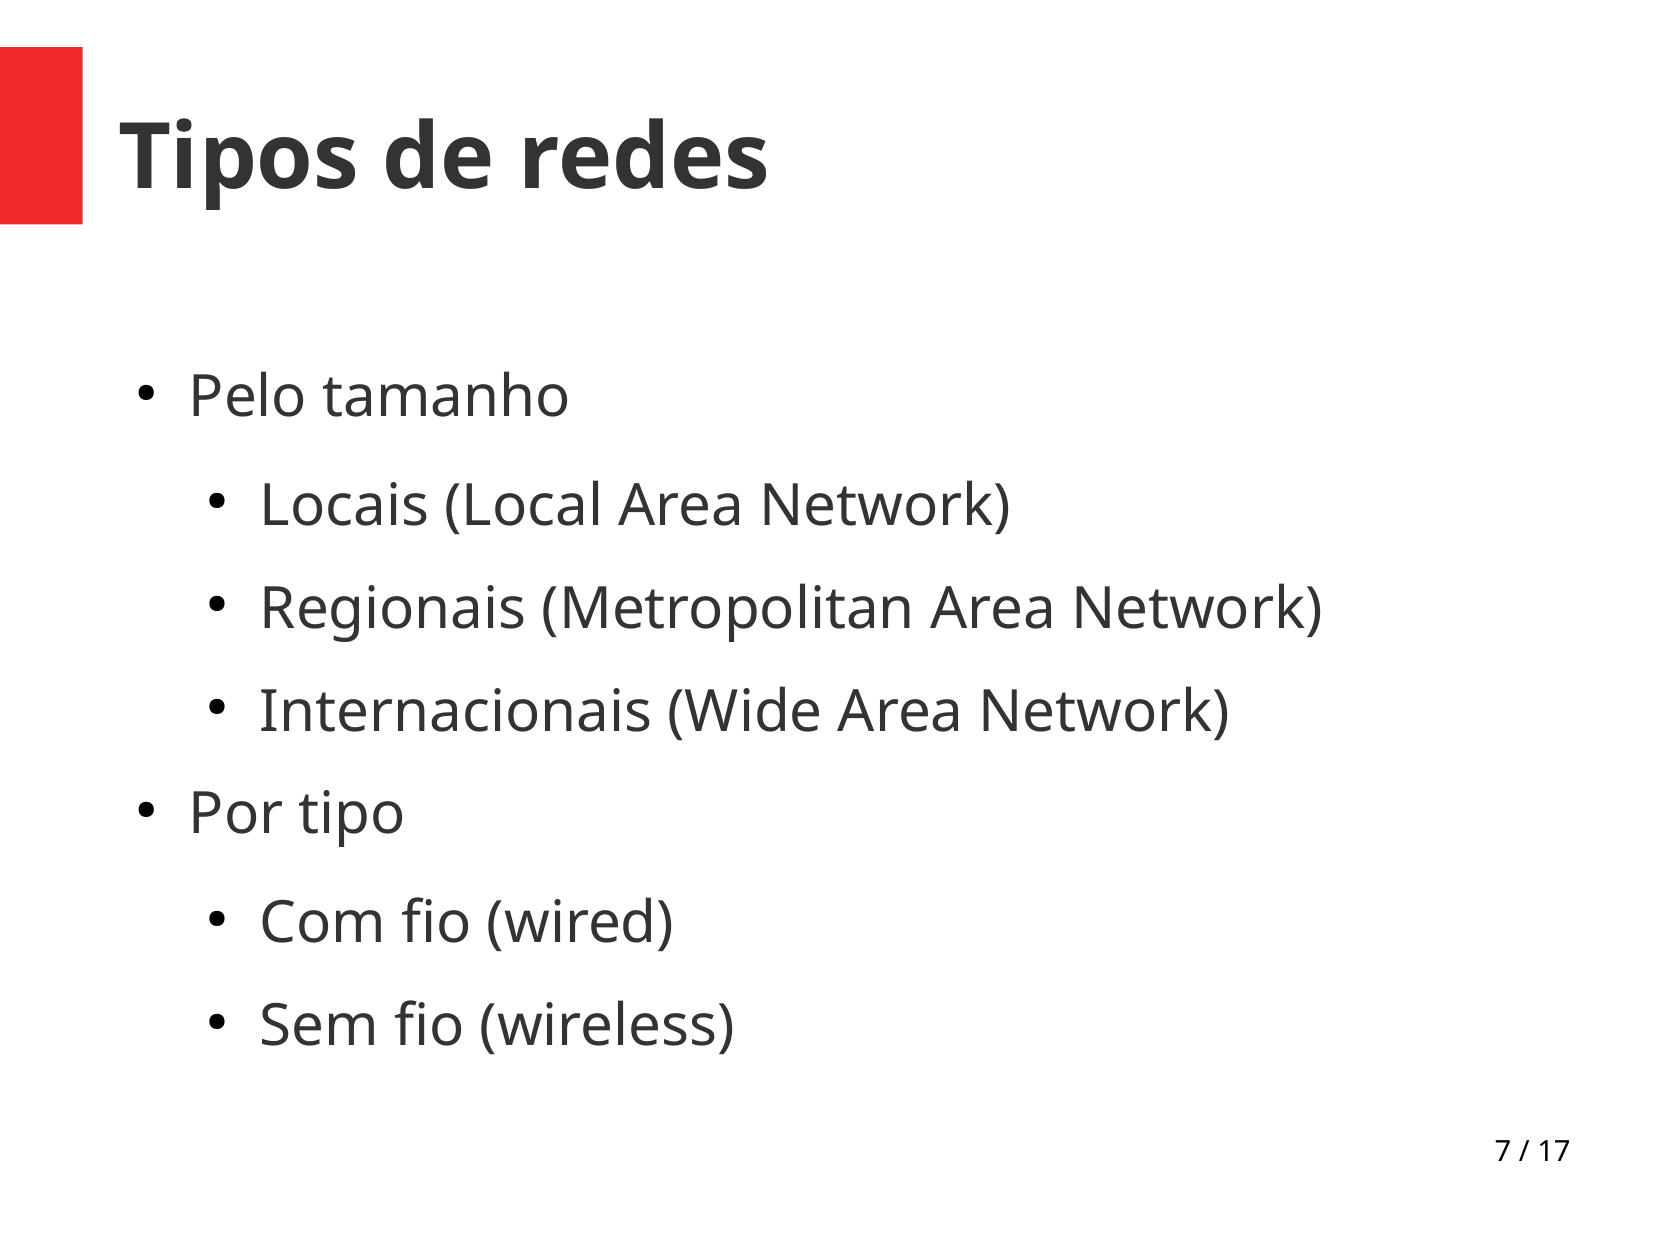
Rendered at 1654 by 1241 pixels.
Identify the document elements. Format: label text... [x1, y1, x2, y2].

title Tipos de redes [118, 49, 1571, 257]
list Pelo tamanho Locais (Local Area Network) Regionais (Metropolitan Area Network) Internacionais (Wide Area Network) Por tipo Com fio (wired) Sem fio (wireless) [118, 354, 1536, 1074]
